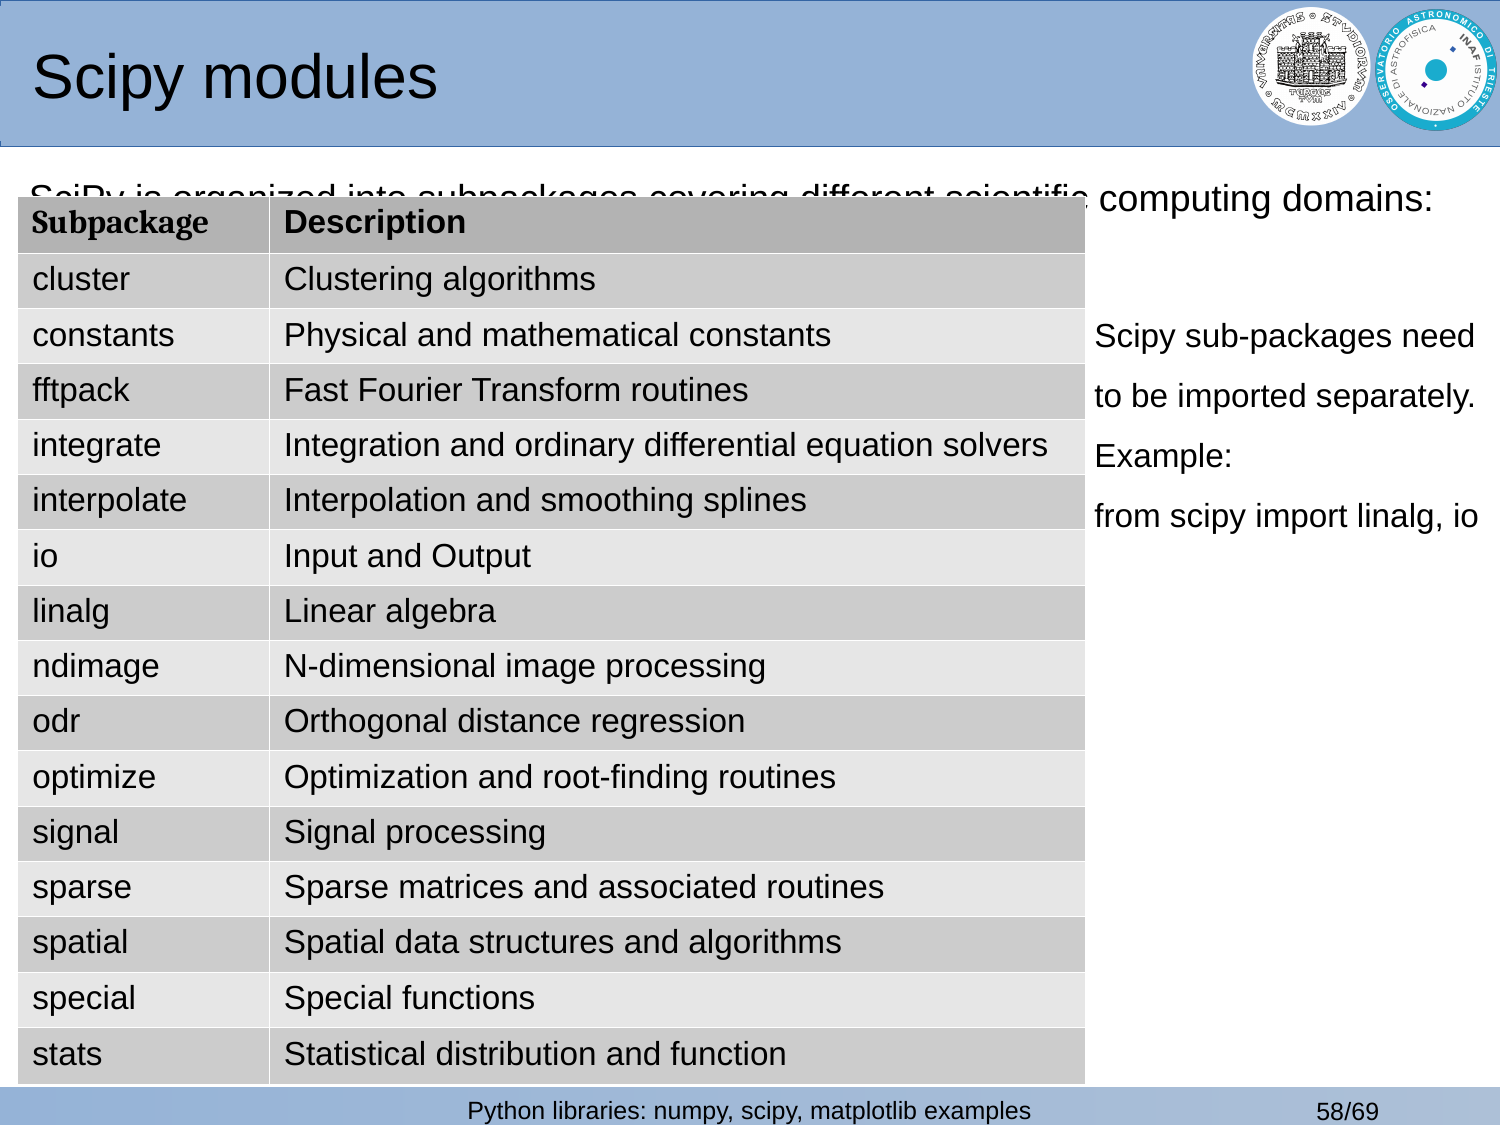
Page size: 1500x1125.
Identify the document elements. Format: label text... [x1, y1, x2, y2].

table_cell Statistical distribution and function [270, 1028, 1079, 1084]
table_cell Optimization and root-finding routines [270, 751, 1079, 806]
table_cell Interpolation and smoothing splines [270, 475, 1079, 529]
table_cell Orthogonal distance regression [270, 696, 1079, 750]
table_cell signal [18, 807, 269, 861]
table_cell optimize [18, 751, 269, 806]
table_cell integrate [18, 420, 269, 474]
table_cell odr [18, 696, 269, 750]
list Scipy sub-packages need to be imported separately. Example: from scipy import linalg, io [1079, 241, 1500, 1125]
table_header Subpackage [18, 197, 269, 253]
table_cell Fast Fourier Transform routines [270, 364, 1079, 419]
table_cell Special functions [270, 973, 1079, 1027]
list SciPy is organized into subpackages covering different scientific computing domains: [14, 144, 1493, 1045]
table_cell N-dimensional image processing [270, 641, 1079, 695]
table_cell constants [18, 309, 269, 363]
table_cell special [18, 973, 269, 1027]
table_cell fftpack [18, 364, 269, 419]
table_cell ndimage [18, 641, 269, 695]
table_cell sparse [18, 862, 269, 916]
text_box Scipy modules [0, 5, 1253, 141]
table_cell spatial [18, 917, 269, 972]
table_cell Signal processing [270, 807, 1079, 861]
table_cell Spatial data structures and algorithms [270, 917, 1079, 972]
table_cell Sparse matrices and associated routines [270, 862, 1079, 916]
table_cell Linear algebra [270, 586, 1079, 640]
table_cell Clustering algorithms [270, 254, 1079, 308]
table_cell linalg [18, 586, 269, 640]
table_cell cluster [18, 254, 269, 308]
table_cell interpolate [18, 475, 269, 529]
table_header Description [270, 197, 1085, 253]
table_cell stats [18, 1028, 269, 1084]
table_cell Integration and ordinary differential equation solvers [270, 420, 1079, 474]
picture [1253, 0, 1500, 156]
table_cell Physical and mathematical constants [270, 309, 1079, 363]
table_cell io [18, 530, 269, 585]
table_cell Input and Output [270, 530, 1079, 585]
